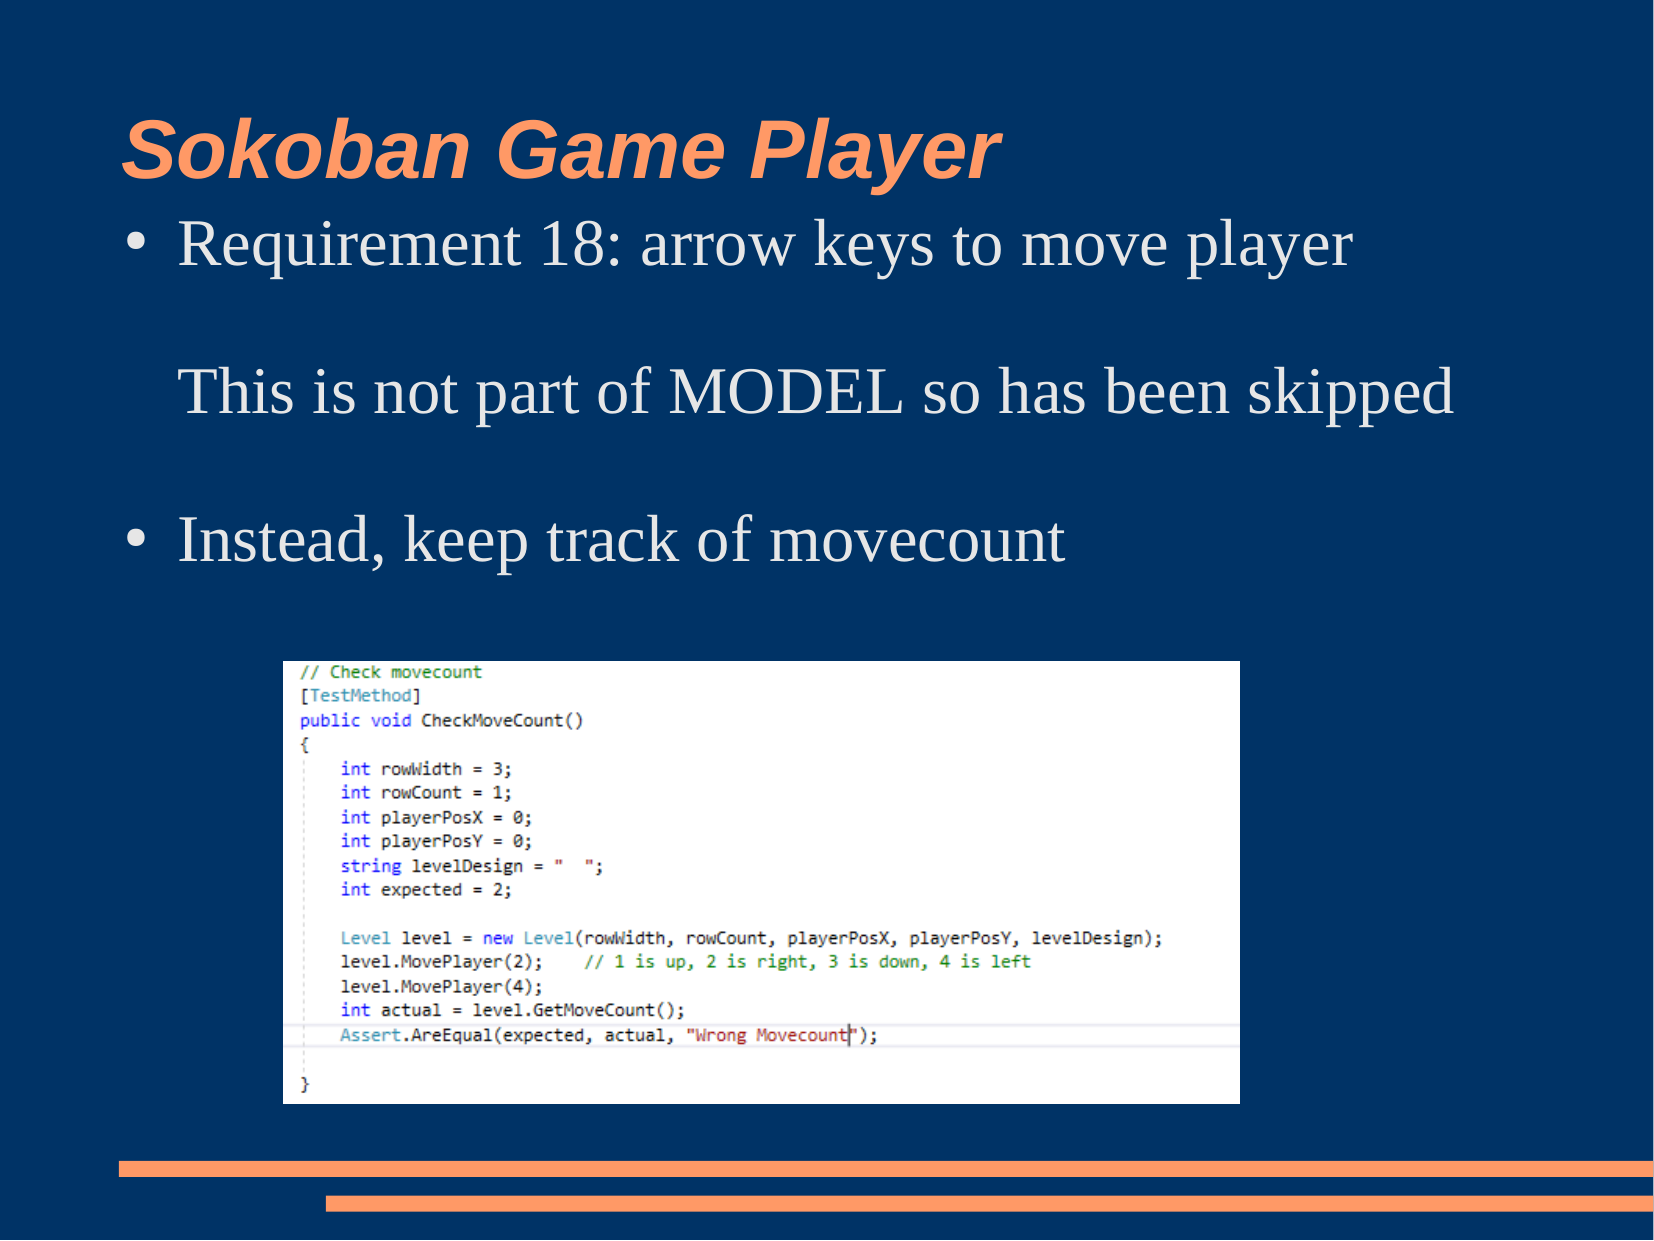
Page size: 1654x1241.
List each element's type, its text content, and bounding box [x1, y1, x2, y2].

title Sokoban Game Player [121, 46, 1534, 205]
picture [283, 661, 1240, 1104]
list Requirement 18: arrow keys to move player This is not part of MODEL so has been skipped Instead, keep track of movecount [88, 205, 1564, 1016]
